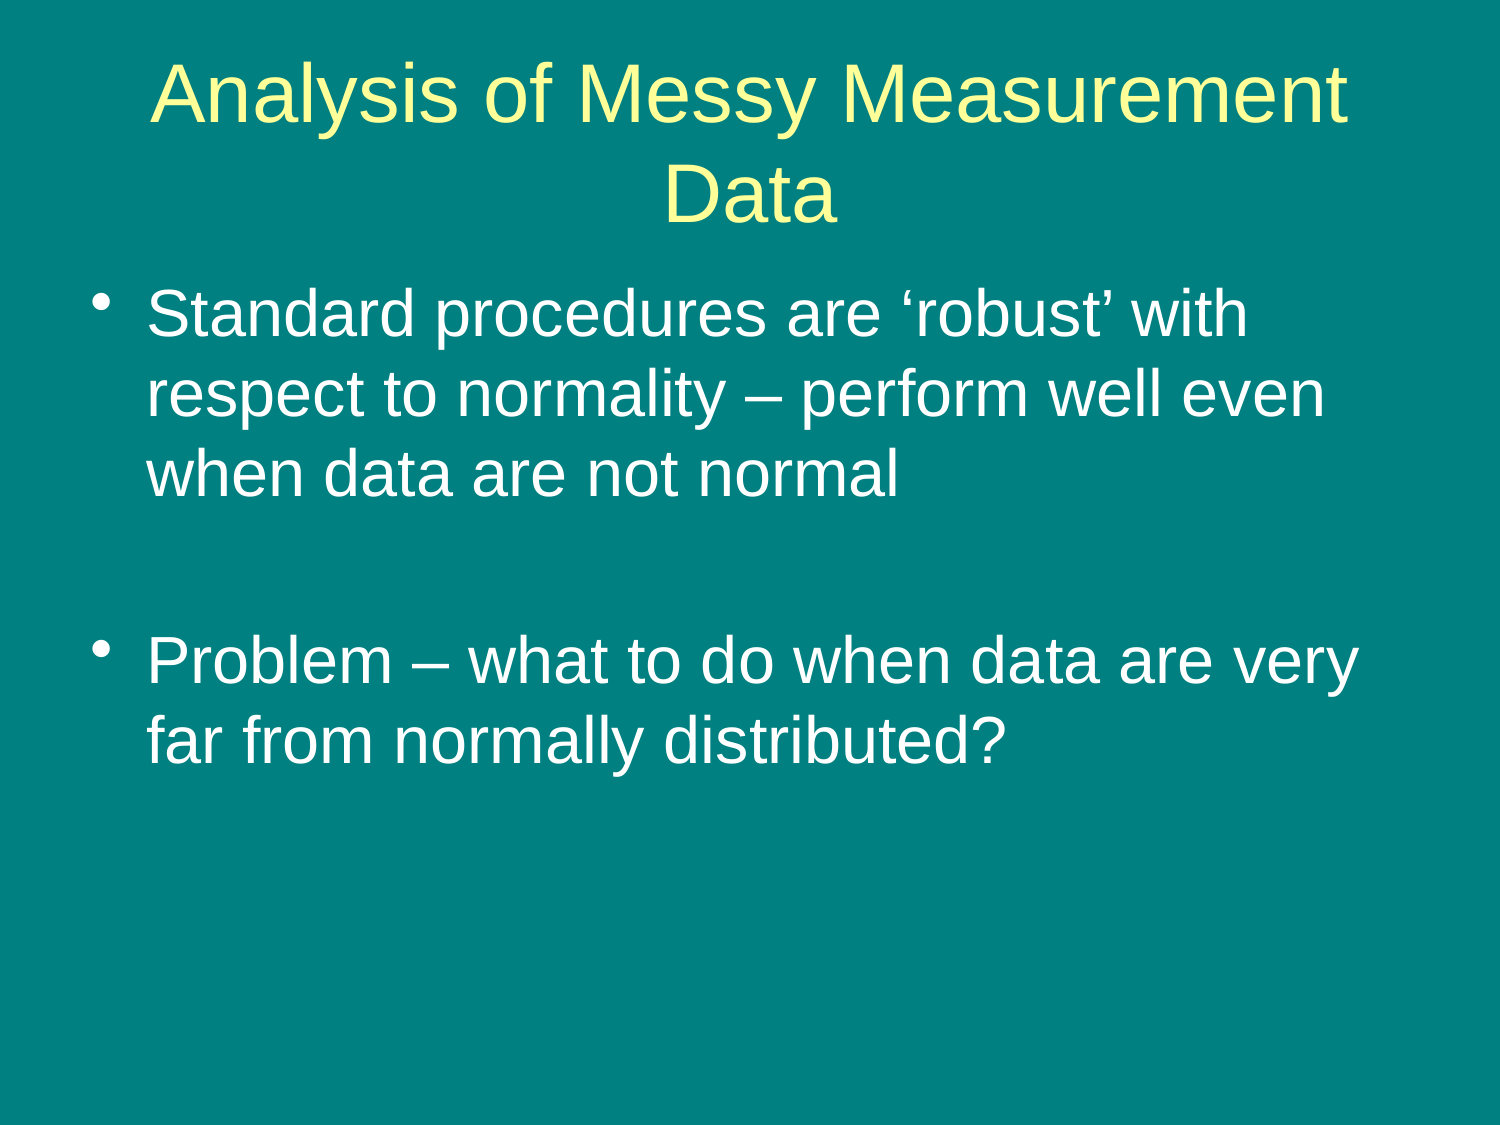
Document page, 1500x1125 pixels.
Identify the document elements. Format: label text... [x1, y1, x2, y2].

list Standard procedures are ‘robust’ with respect to normality – perform well even when data are not normal Problem – what to do when data are very far from normally distributed? [75, 262, 1425, 1005]
title Analysis of Messy Measurement Data [75, 45, 1425, 233]
